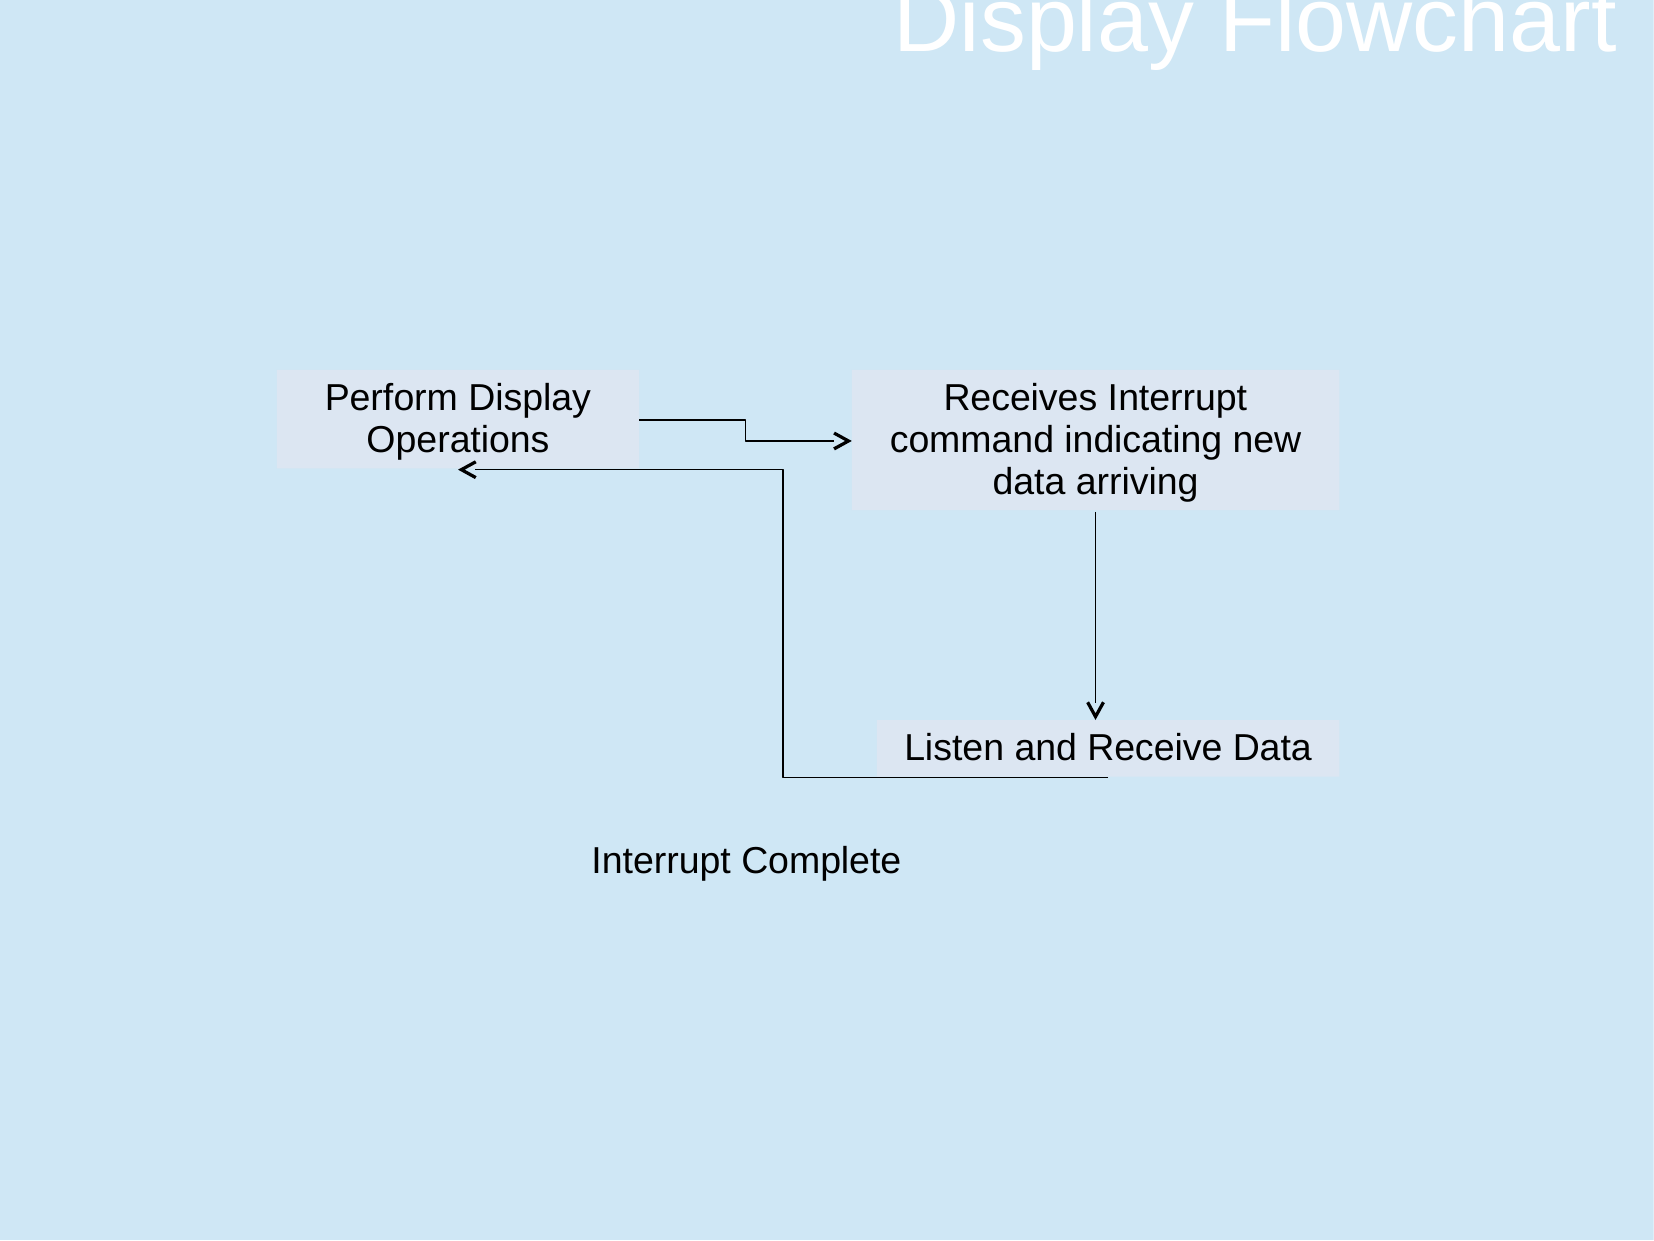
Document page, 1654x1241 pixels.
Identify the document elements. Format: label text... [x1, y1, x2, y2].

text_box Interrupt Complete [576, 832, 952, 890]
title Display Flowchart [151, 0, 1633, 183]
text_box Receives Interrupt command indicating new data arriving [851, 369, 1340, 511]
text_box Listen and Receive Data [876, 720, 1340, 777]
text_box Perform Display Operations [276, 369, 640, 469]
